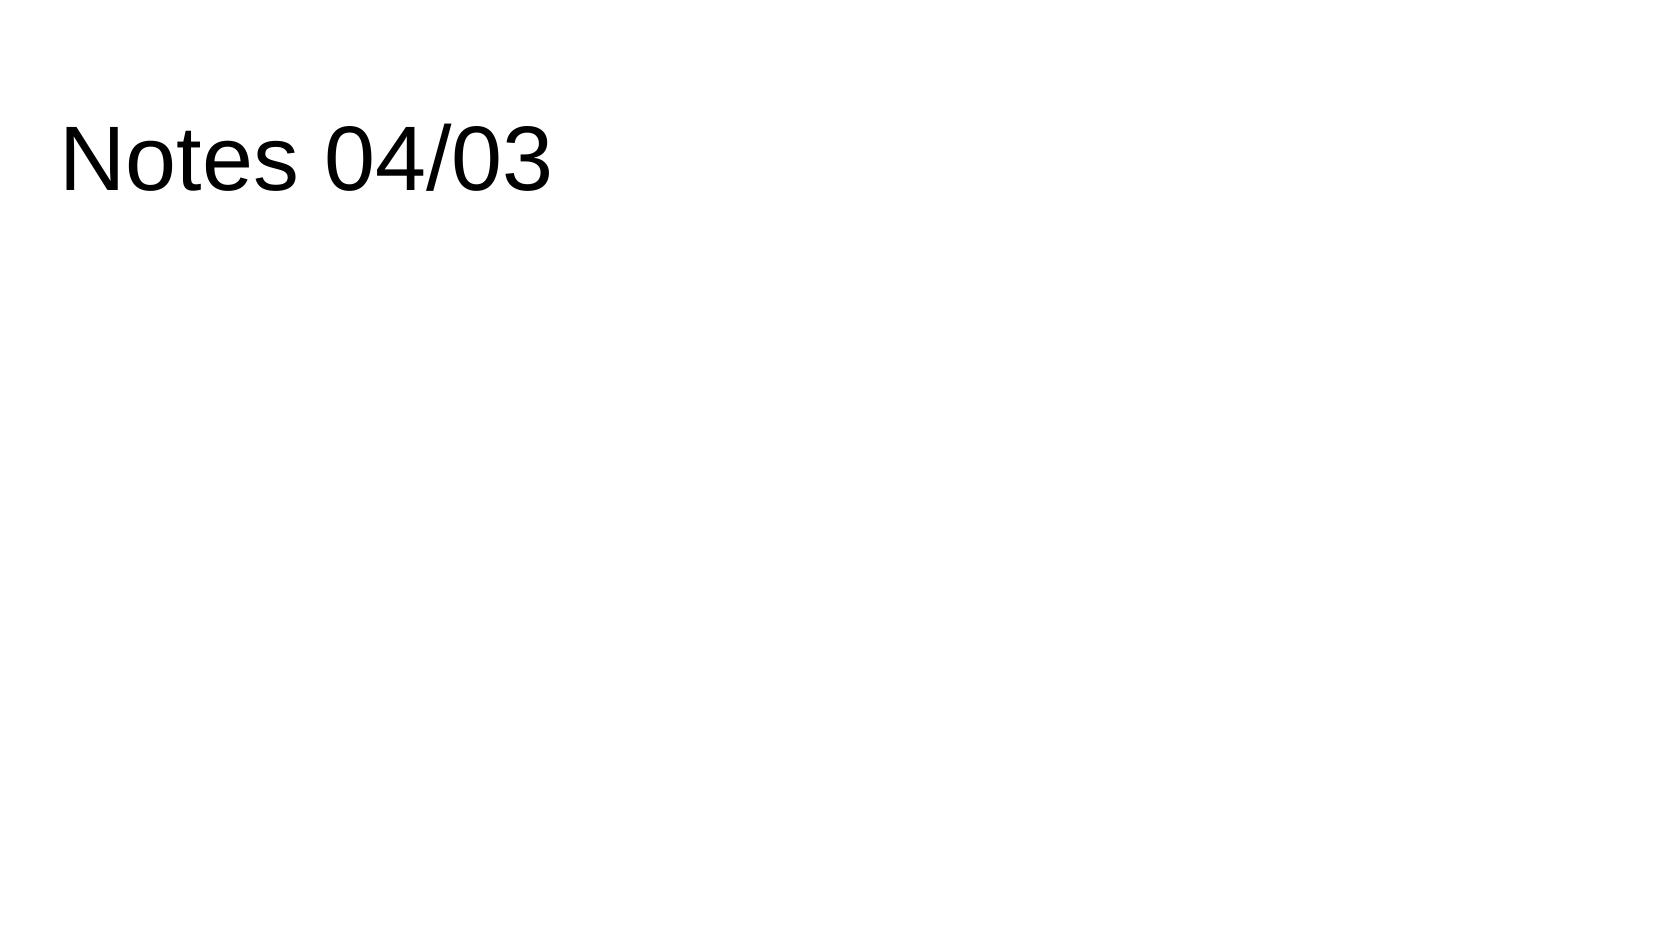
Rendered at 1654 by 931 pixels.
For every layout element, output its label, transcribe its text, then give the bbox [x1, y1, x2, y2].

title Notes 04/03 [11, 80, 603, 237]
